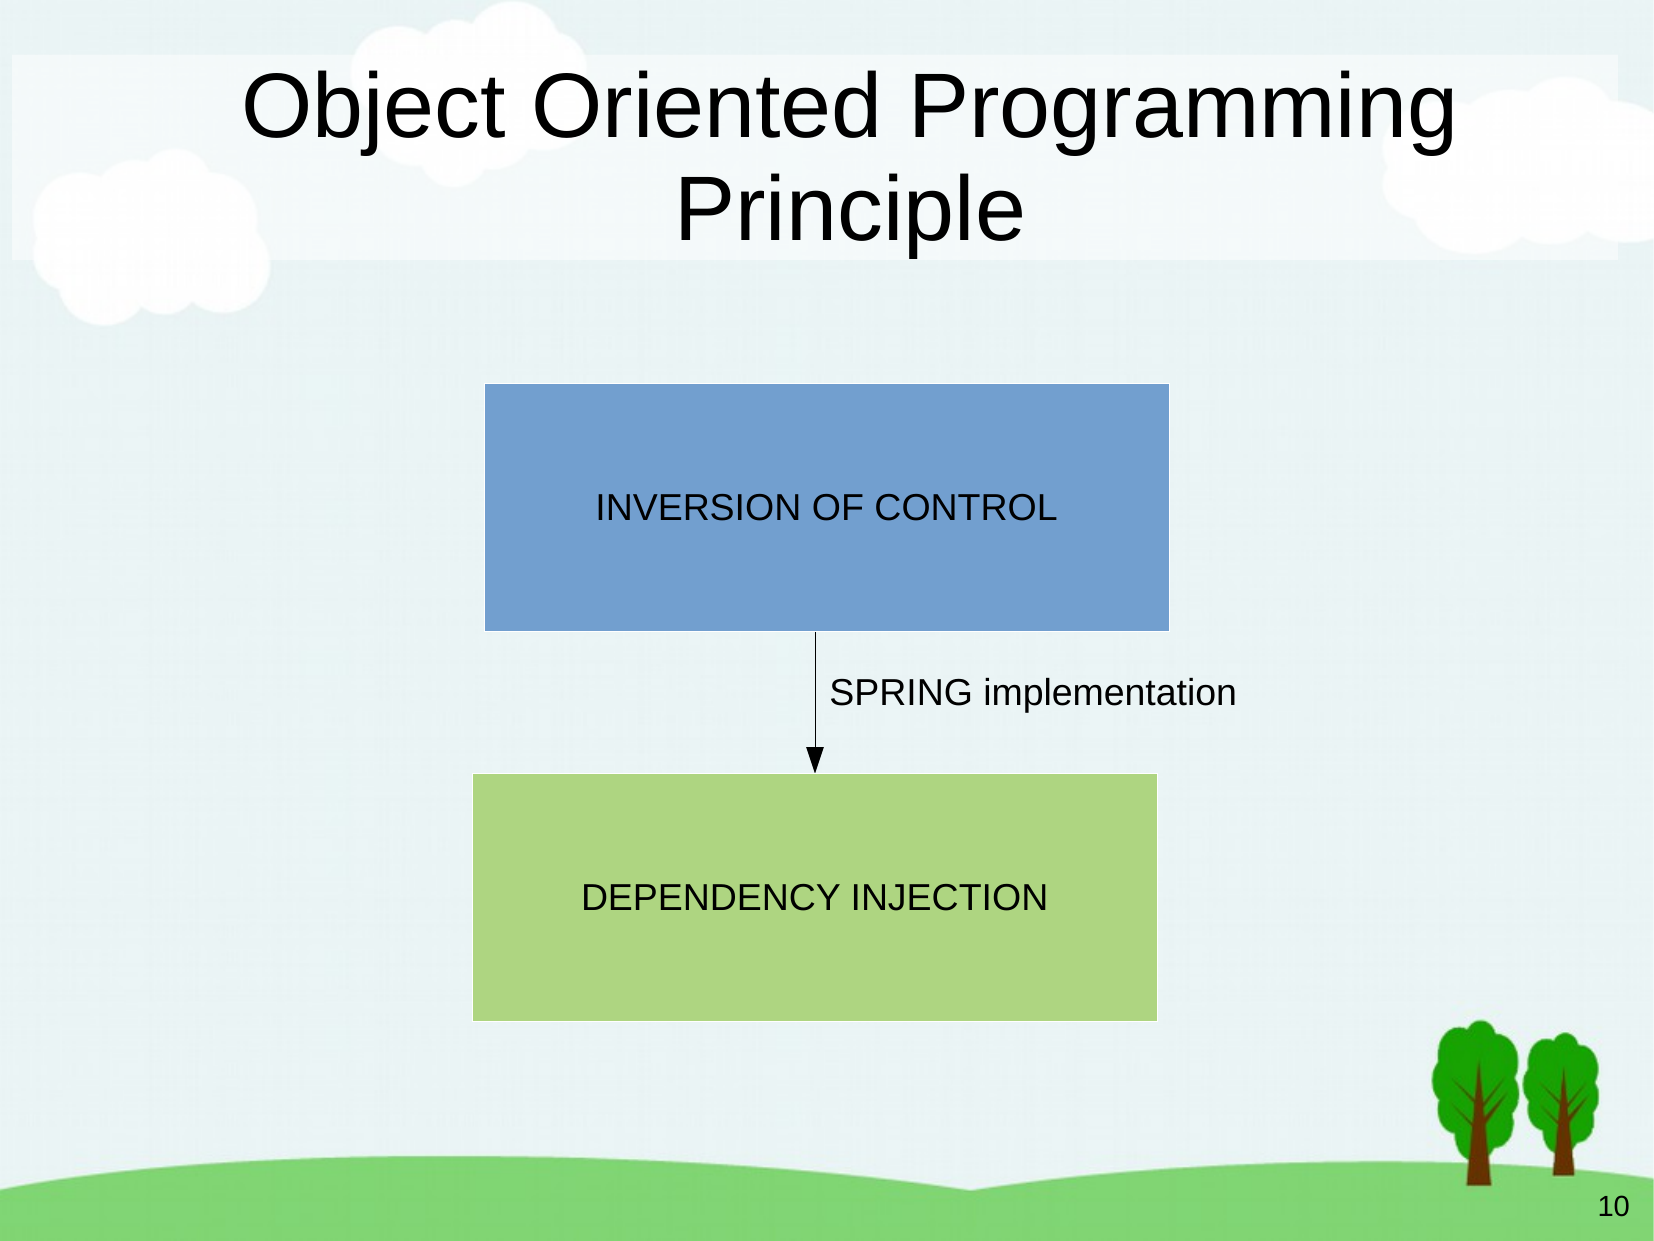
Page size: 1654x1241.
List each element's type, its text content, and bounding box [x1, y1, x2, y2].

text_box SPRING implementation [816, 663, 1252, 721]
picture [0, 0, 1654, 1241]
text_box INVERSION OF CONTROL [484, 383, 1170, 632]
text_box DEPENDENCY INJECTION [472, 773, 1158, 1022]
title Object Oriented Programming Principle [11, 54, 1619, 260]
